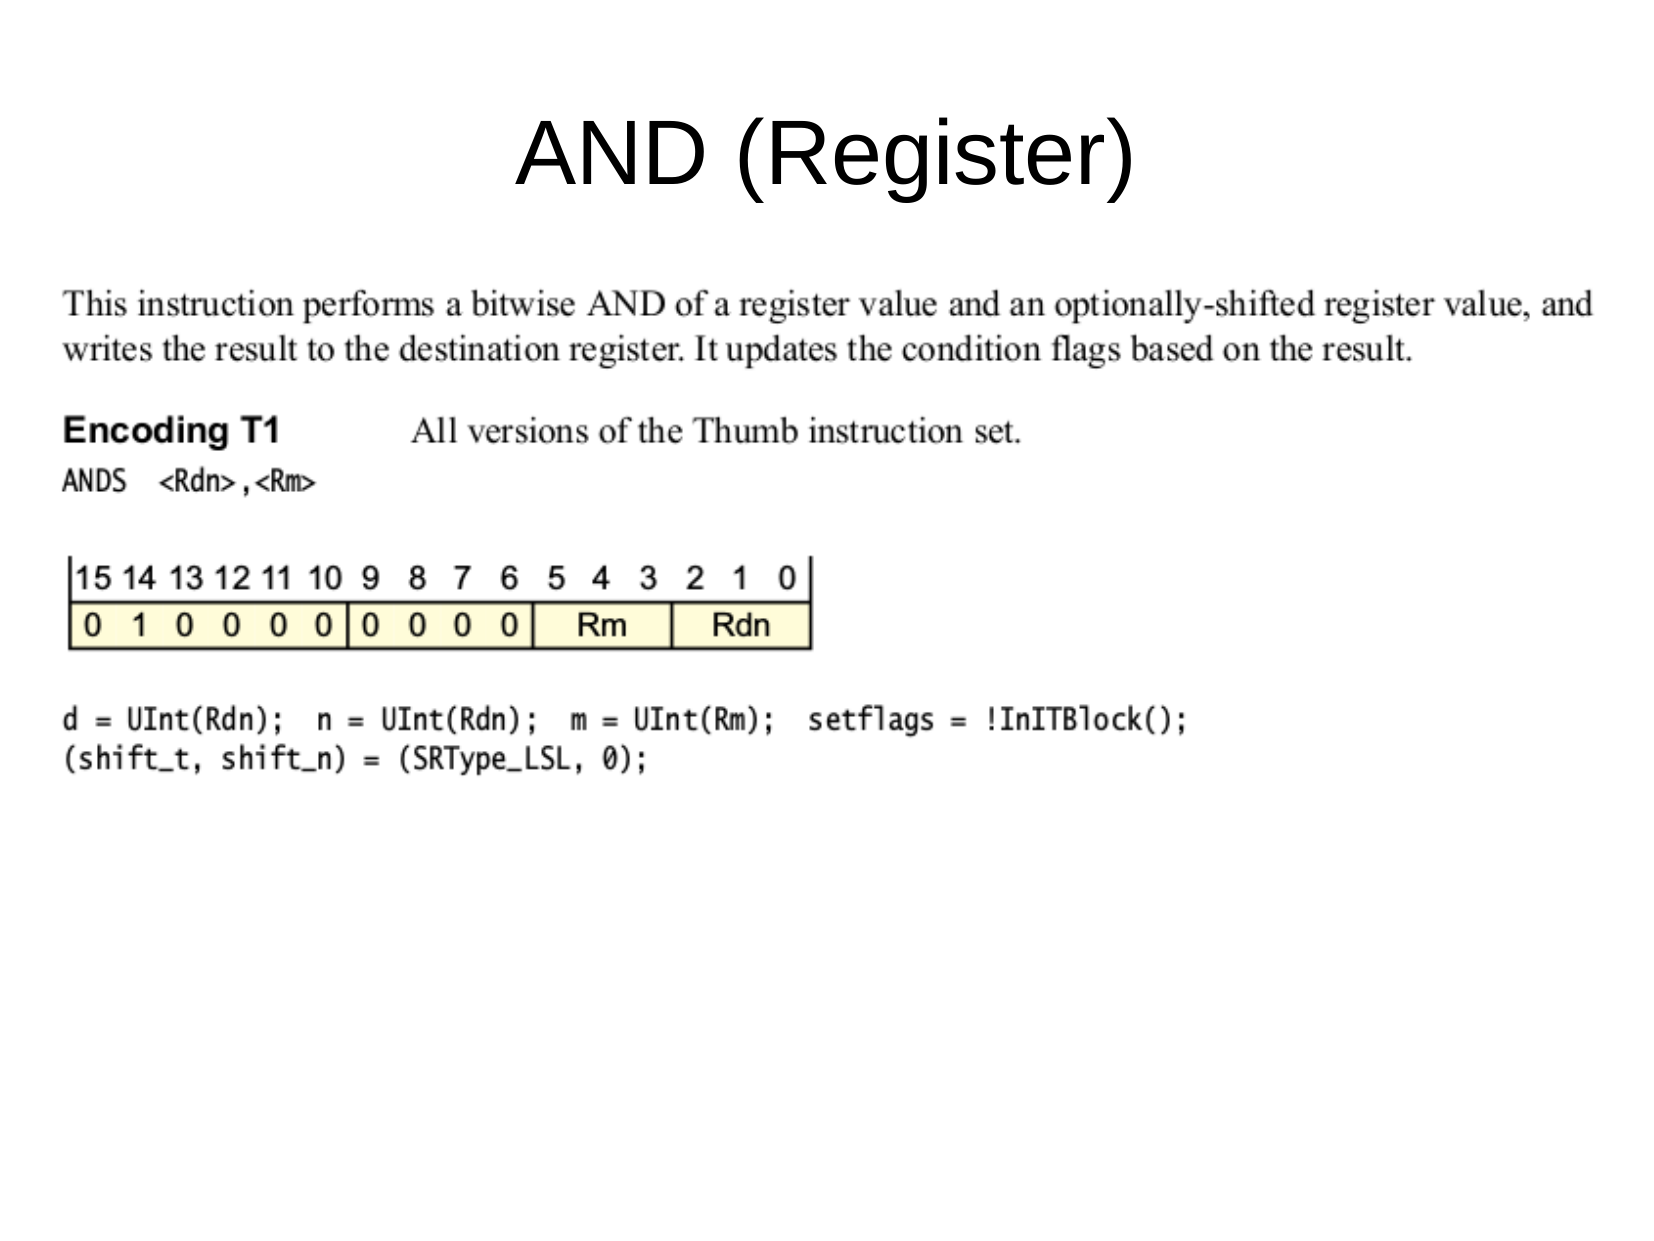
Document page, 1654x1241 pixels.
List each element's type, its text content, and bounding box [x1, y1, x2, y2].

picture [51, 271, 1620, 796]
title AND (Register) [82, 49, 1571, 257]
